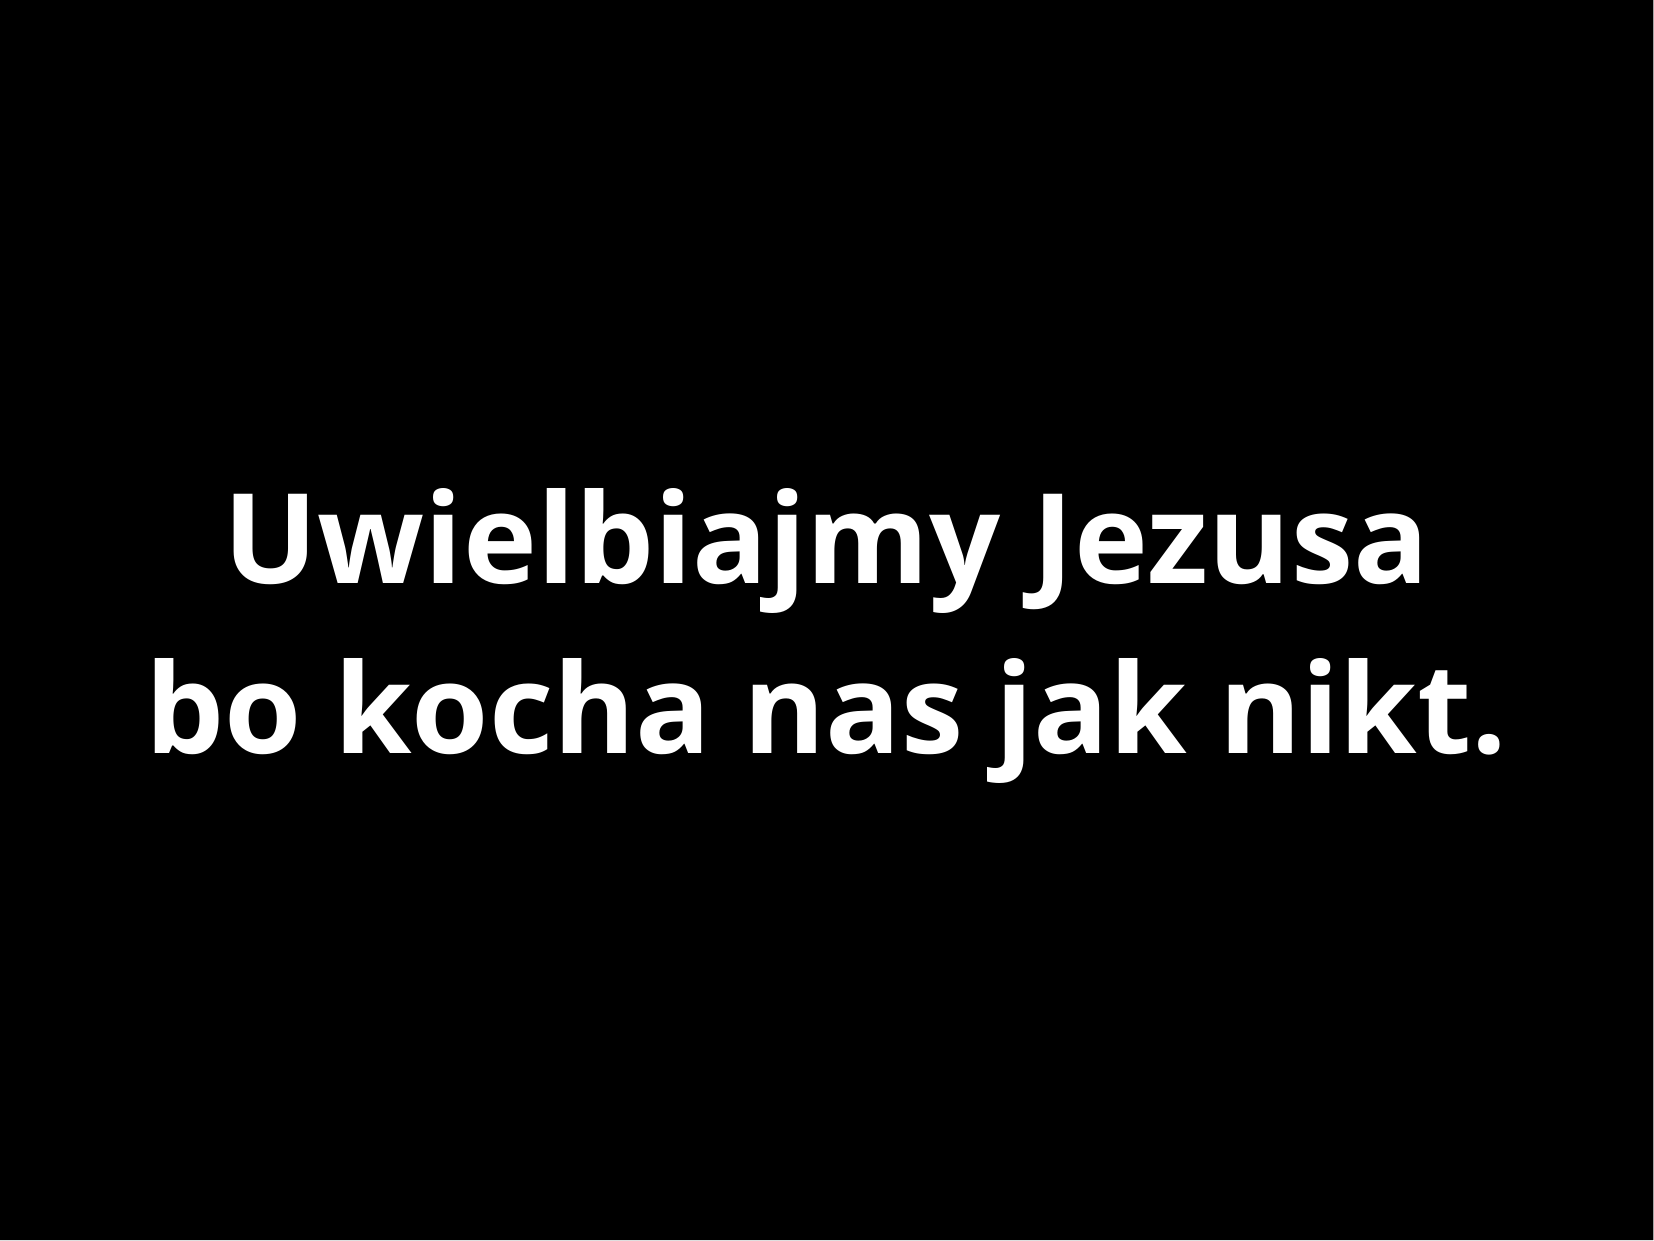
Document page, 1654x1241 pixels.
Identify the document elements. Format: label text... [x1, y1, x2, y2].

title Uwielbiajmy Jezusa bo kocha nas jak nikt. [0, 0, 1654, 1241]
